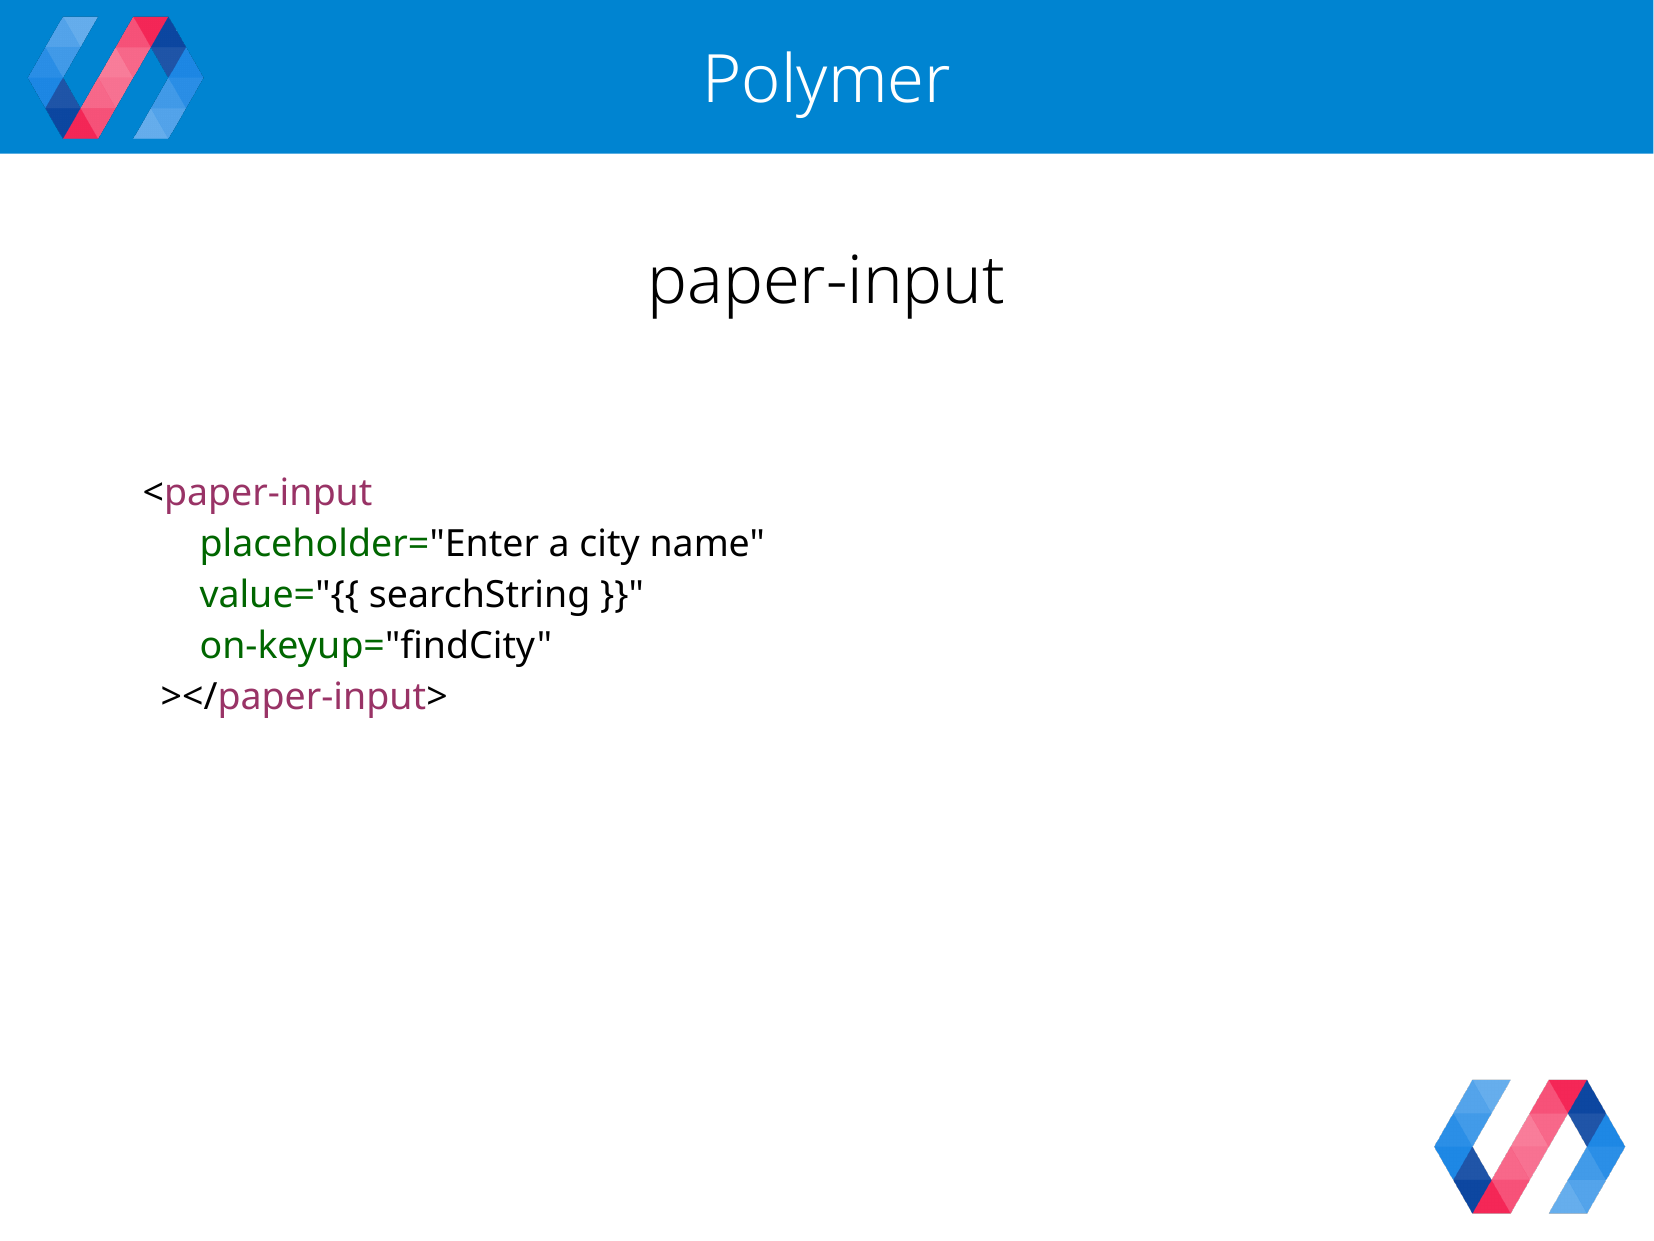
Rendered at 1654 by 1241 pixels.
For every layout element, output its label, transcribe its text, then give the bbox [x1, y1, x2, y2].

text_box paper-input <paper-input placeholder="Enter a city name" value="{{ searchString }}" on-keyup="findCity" ></paper-input> [82, 232, 1571, 1052]
picture [23, 13, 208, 142]
picture [1429, 1076, 1630, 1217]
title Polymer [0, 0, 1654, 154]
